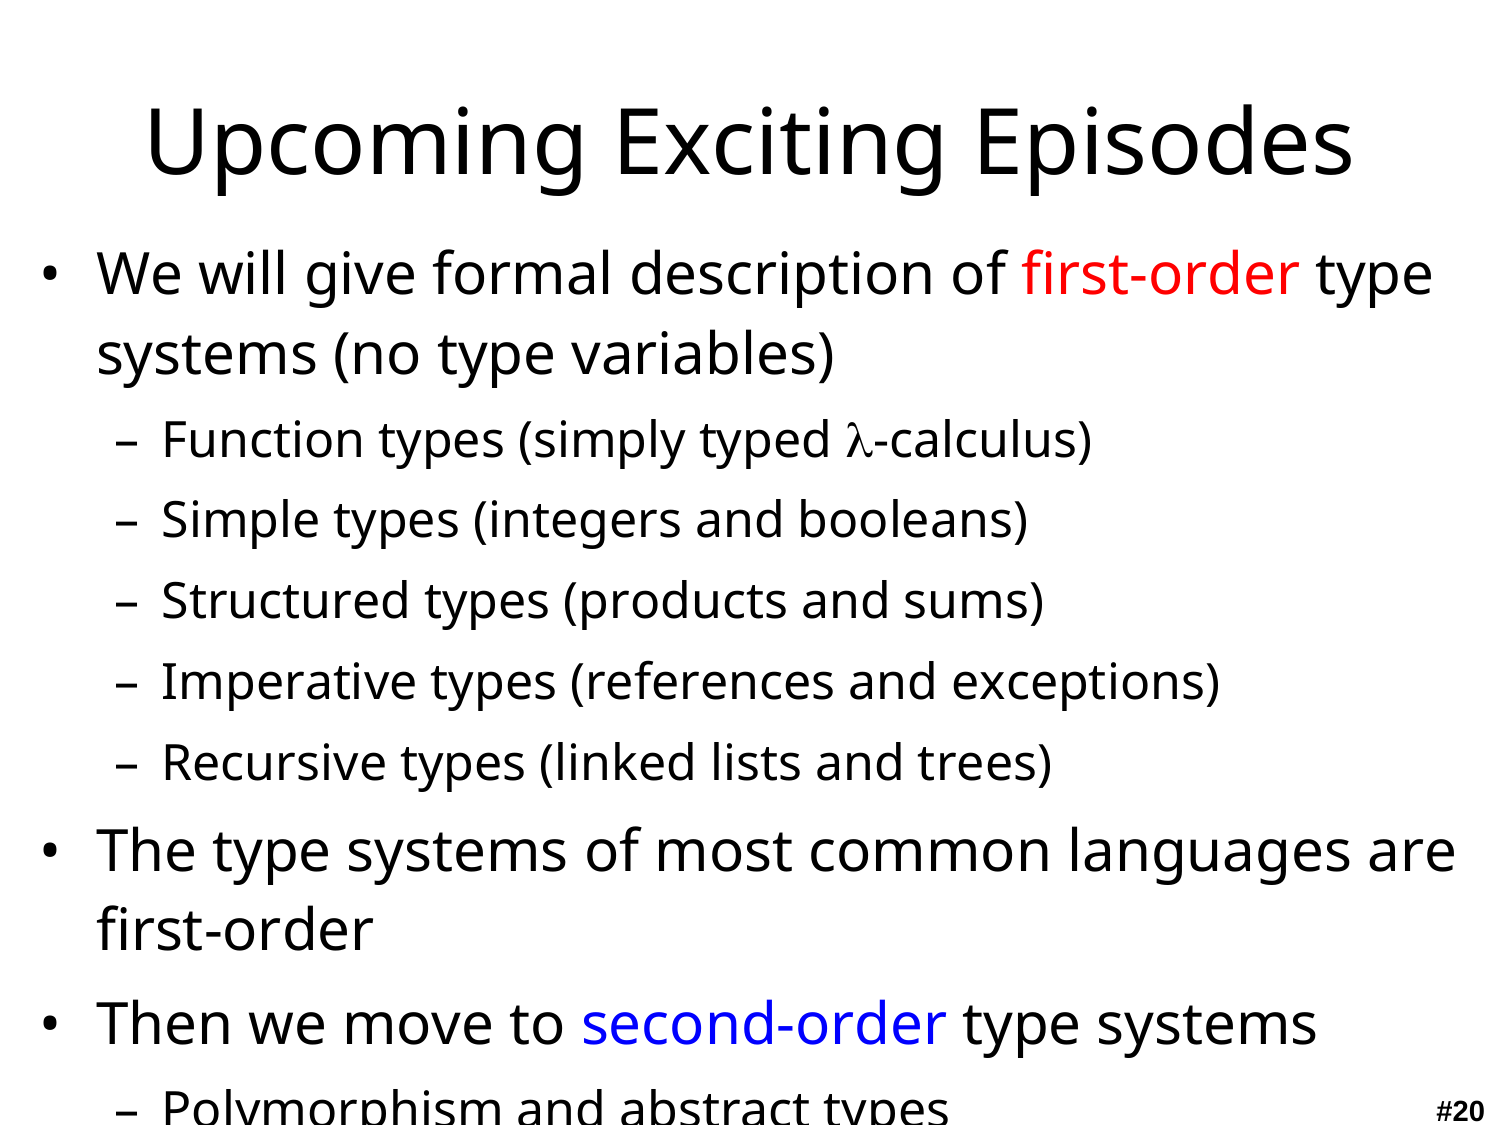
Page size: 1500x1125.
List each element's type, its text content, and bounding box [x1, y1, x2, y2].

title Upcoming Exciting Episodes [24, 45, 1476, 224]
list We will give formal description of first-order type systems (no type variables) Function types (simply typed -calculus) Simple types (integers and booleans) Structured types (products and sums) Imperative types (references and exceptions) Recursive types (linked lists and trees) The type systems of most common languages are first-order Then we move to second-order type systems Polymorphism and abstract types [24, 224, 1476, 1063]
